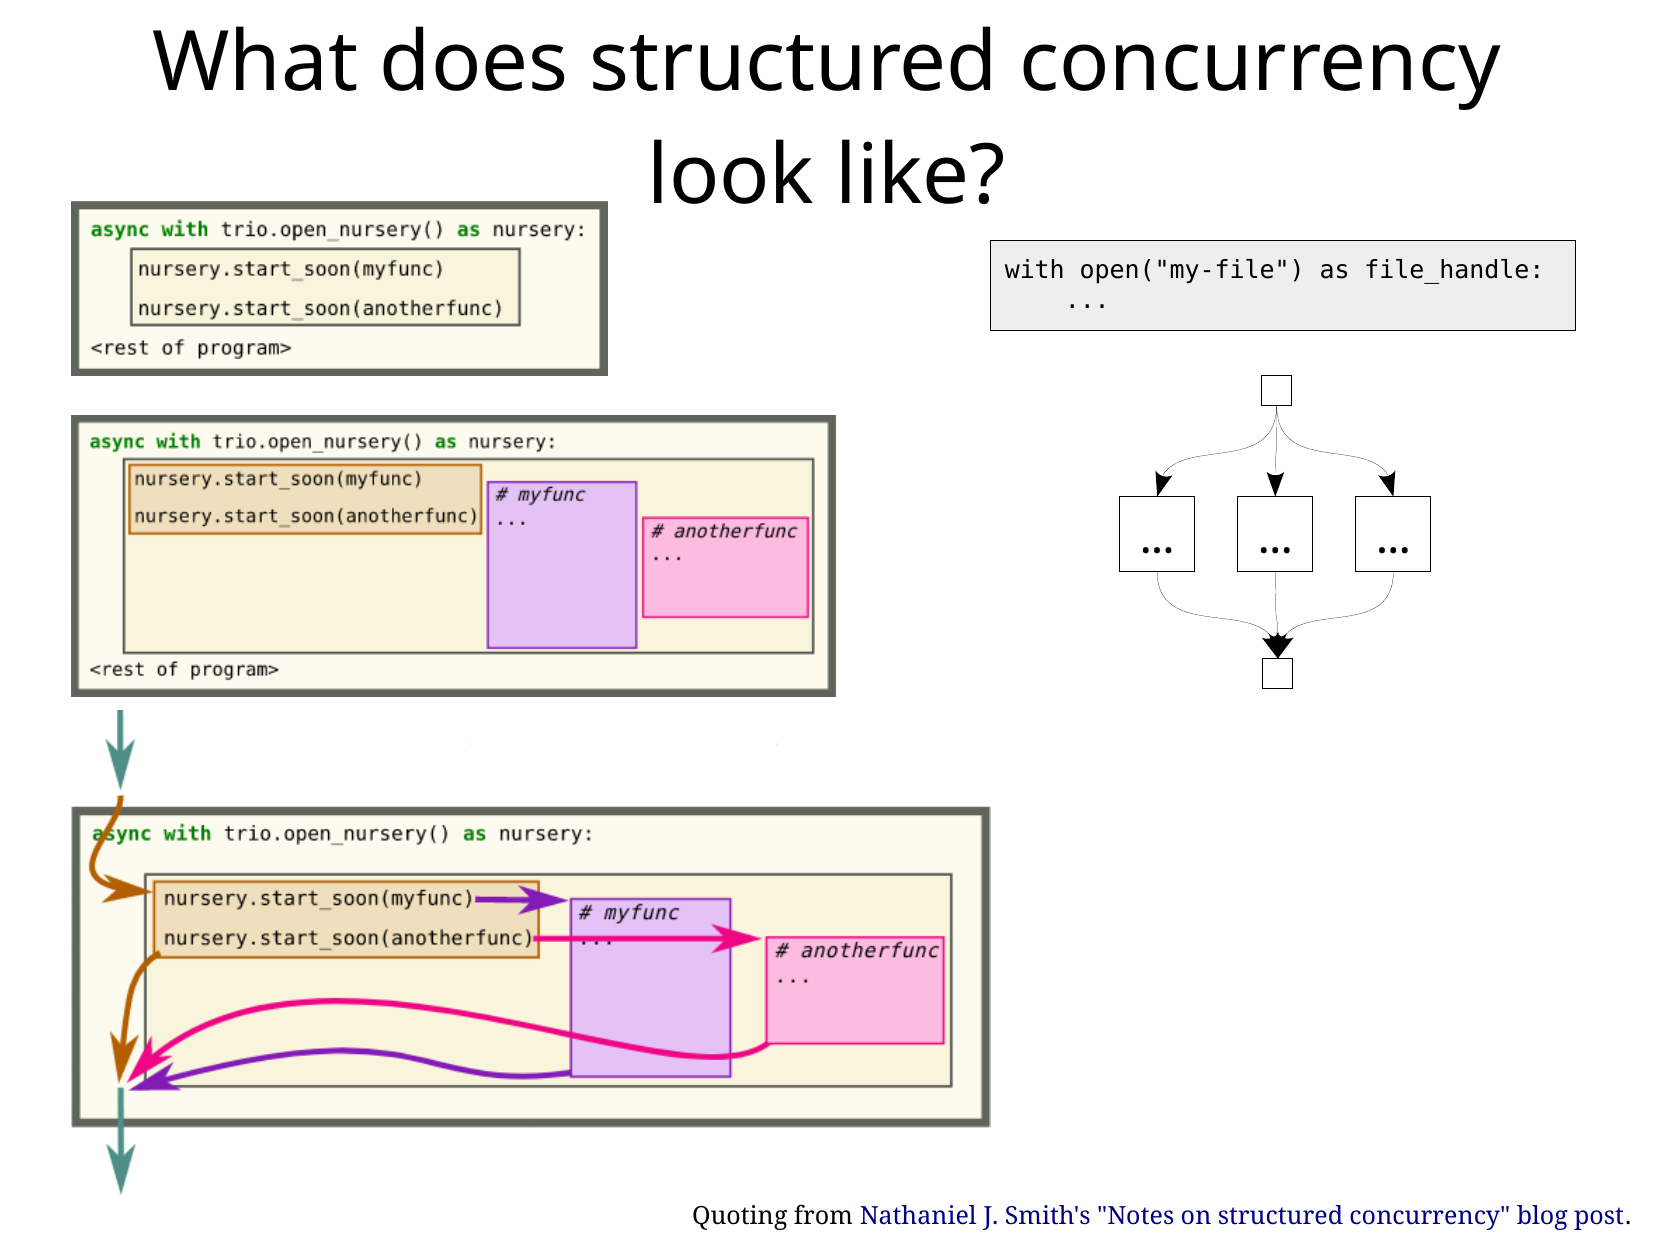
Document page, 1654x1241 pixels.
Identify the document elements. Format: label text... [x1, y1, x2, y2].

picture [71, 710, 991, 1195]
text_box with open("my-file") as file_handle: ... [990, 240, 1576, 331]
picture [71, 415, 836, 697]
text_box ... [1355, 496, 1431, 572]
text_box Quoting from Nathaniel J. Smith's "Notes on structured concurrency" blog post. [581, 1190, 1647, 1241]
text_box ... [1237, 496, 1313, 572]
title What does structured concurrency look like? [83, 49, 1572, 181]
text_box ... [1119, 496, 1195, 572]
picture [71, 201, 608, 376]
